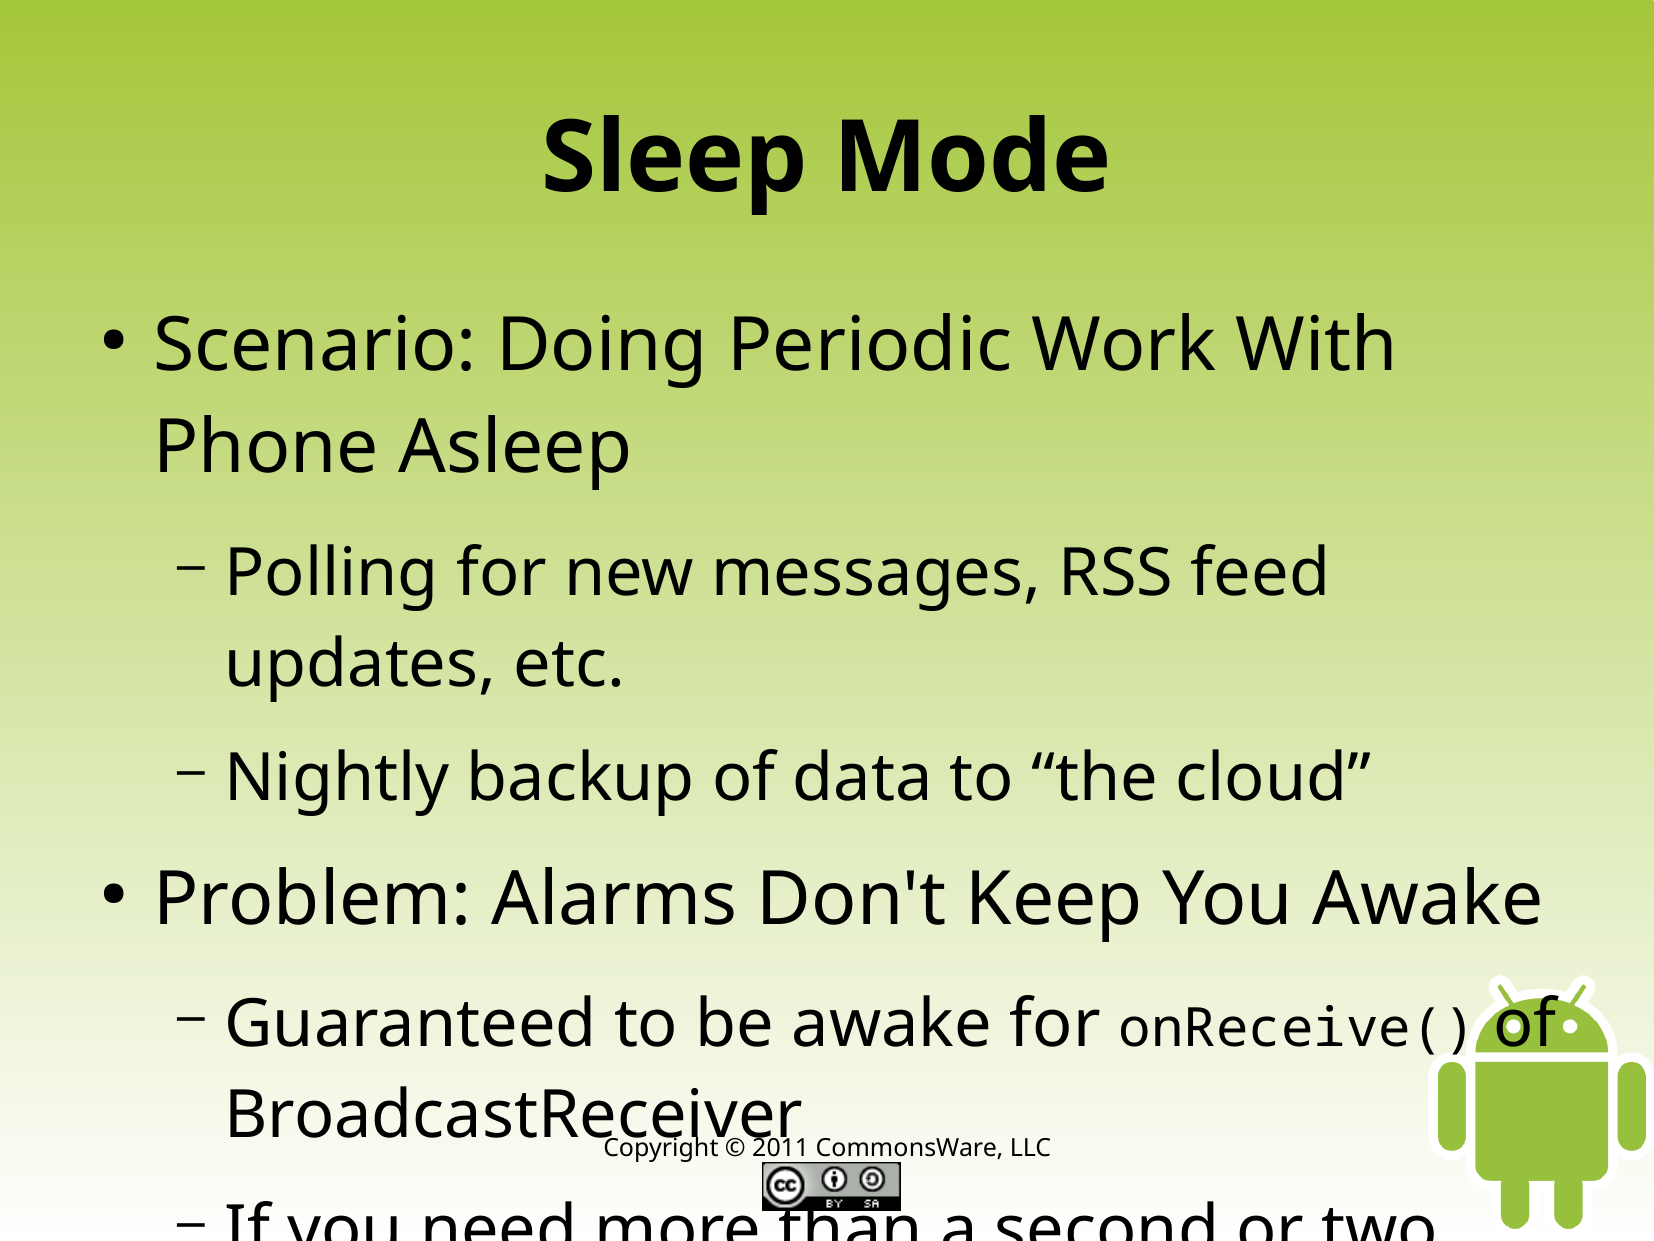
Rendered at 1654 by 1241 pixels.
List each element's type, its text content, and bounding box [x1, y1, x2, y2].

picture [1428, 975, 1654, 1238]
list Scenario: Doing Periodic Work With Phone Asleep Polling for new messages, RSS feed updates, etc. Nightly backup of data to “the cloud” Problem: Alarms Don't Keep You Awake Guaranteed to be awake for onReceive() of BroadcastReceiver If you need more than a second or two, problems! [82, 290, 1571, 1128]
title Sleep Mode [82, 49, 1571, 257]
picture [762, 1162, 901, 1211]
